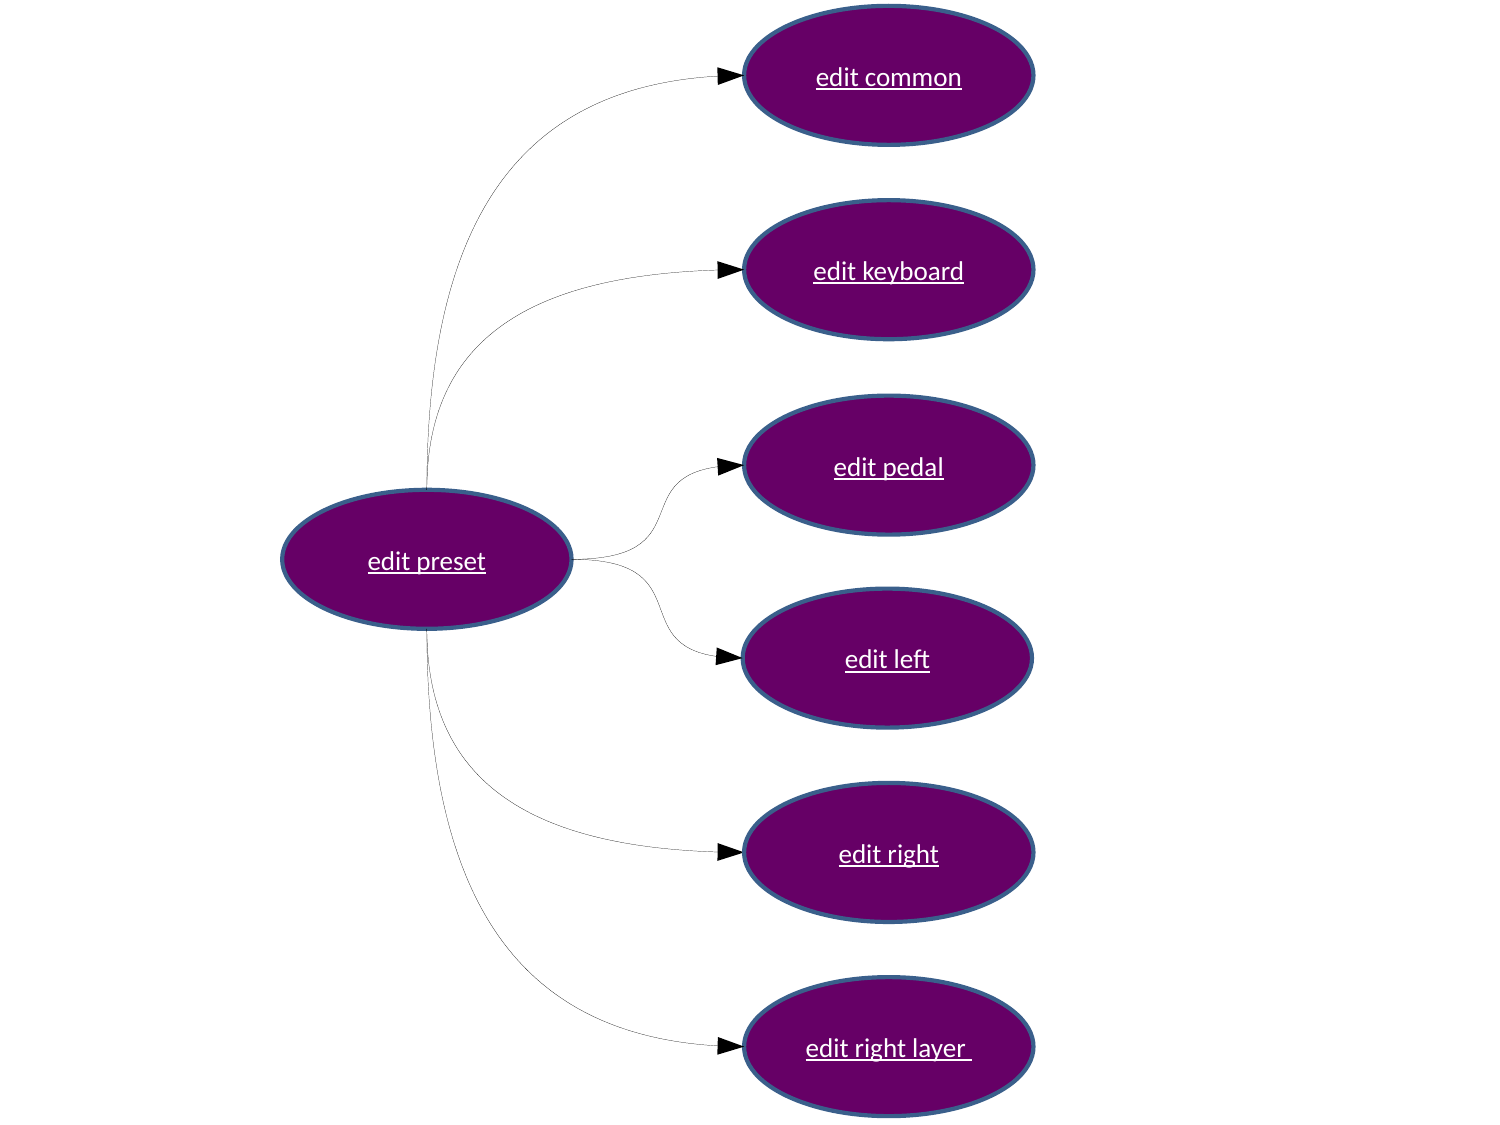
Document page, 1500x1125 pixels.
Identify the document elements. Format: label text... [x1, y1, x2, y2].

text_box edit keyboard [744, 200, 1034, 340]
text_box edit left [742, 588, 1032, 728]
text_box edit preset [282, 489, 572, 629]
text_box edit right layer [744, 977, 1034, 1117]
text_box edit pedal [744, 395, 1034, 535]
text_box edit common [744, 5, 1034, 145]
text_box edit right [744, 782, 1034, 922]
